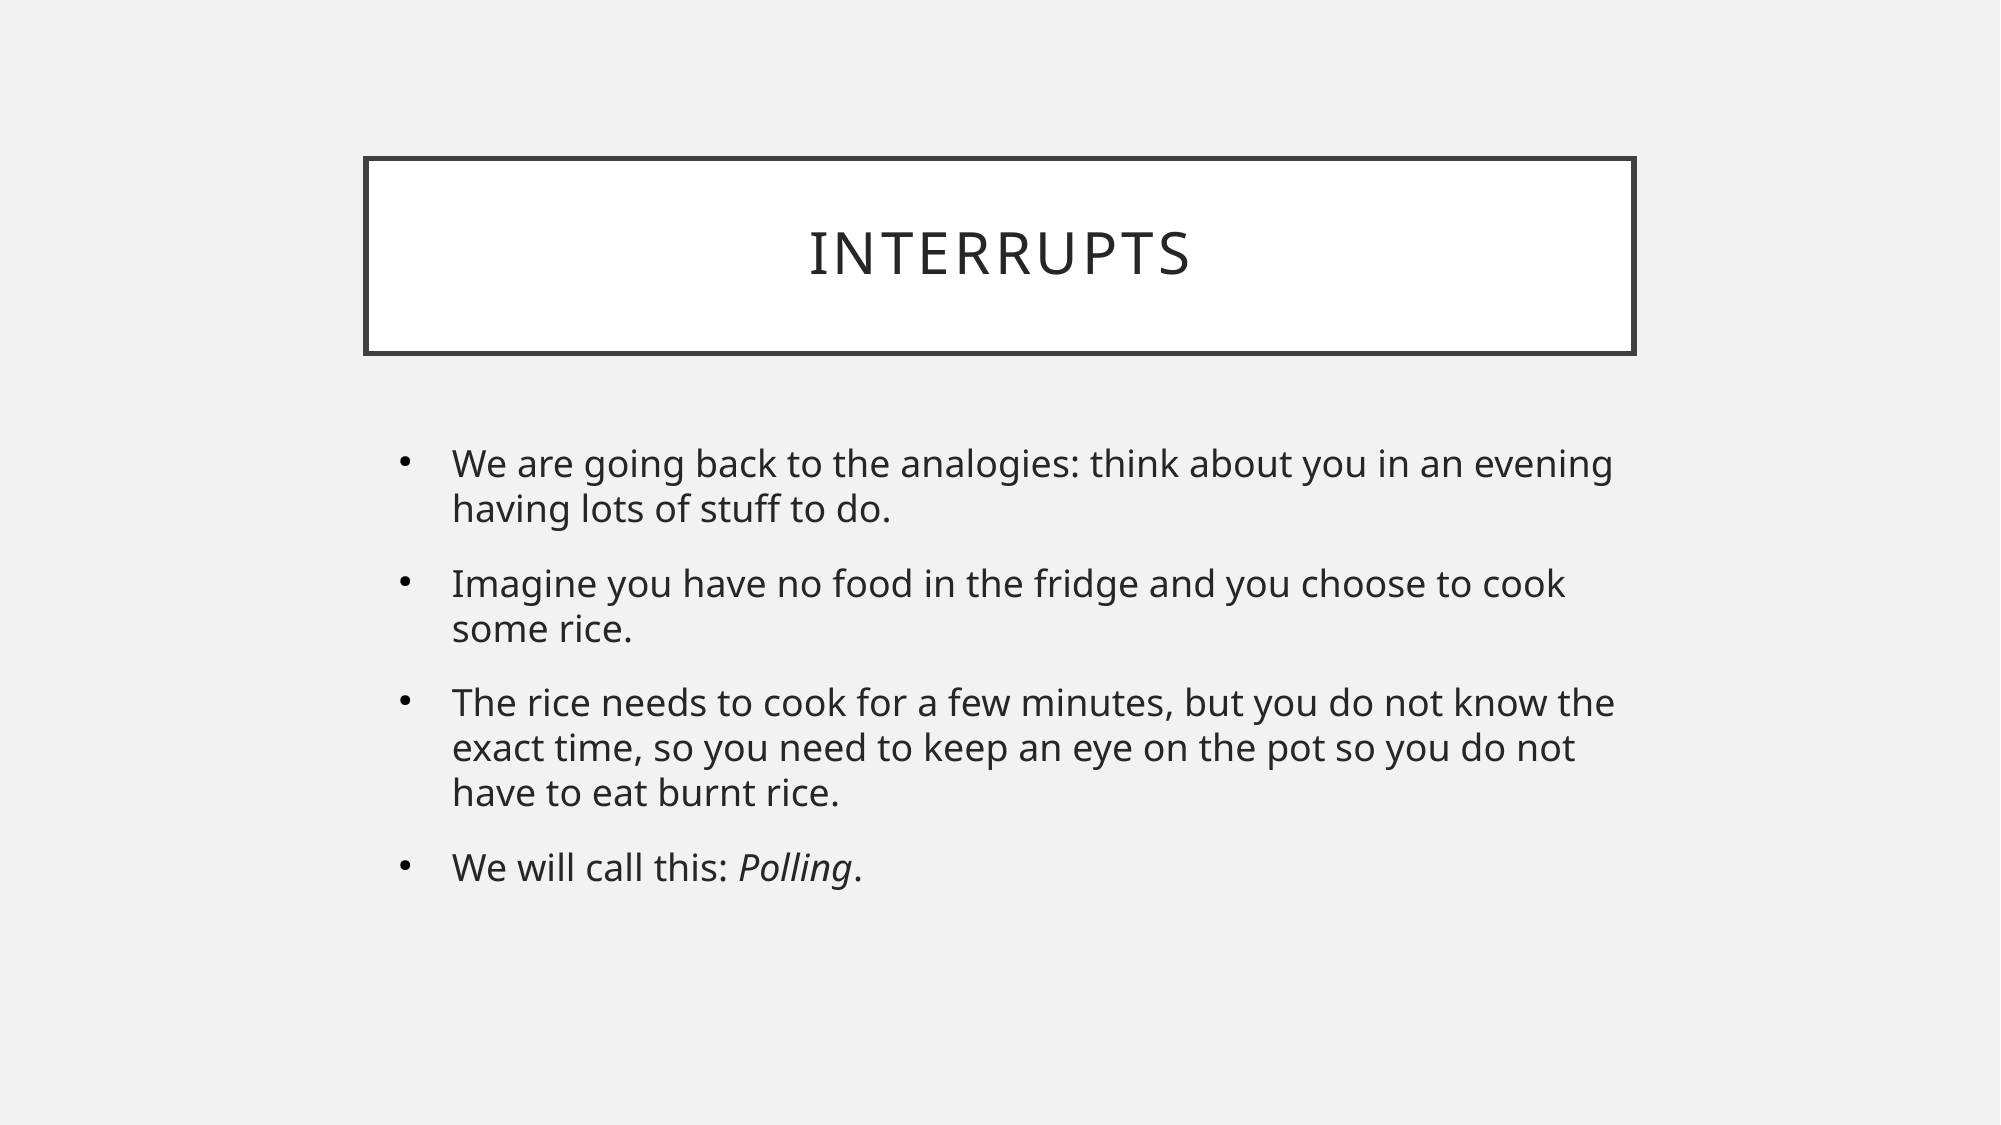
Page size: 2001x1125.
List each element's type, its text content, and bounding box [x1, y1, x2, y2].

list We are going back to the analogies: think about you in an evening having lots of stuff to do. Imagine you have no food in the fridge and you choose to cook some rice. The rice needs to cook for a few minutes, but you do not know the exact time, so you need to keep an eye on the pot so you do not have to eat burnt rice. We will call this: Polling. [366, 432, 1634, 942]
title Interrupts [366, 158, 1634, 354]
